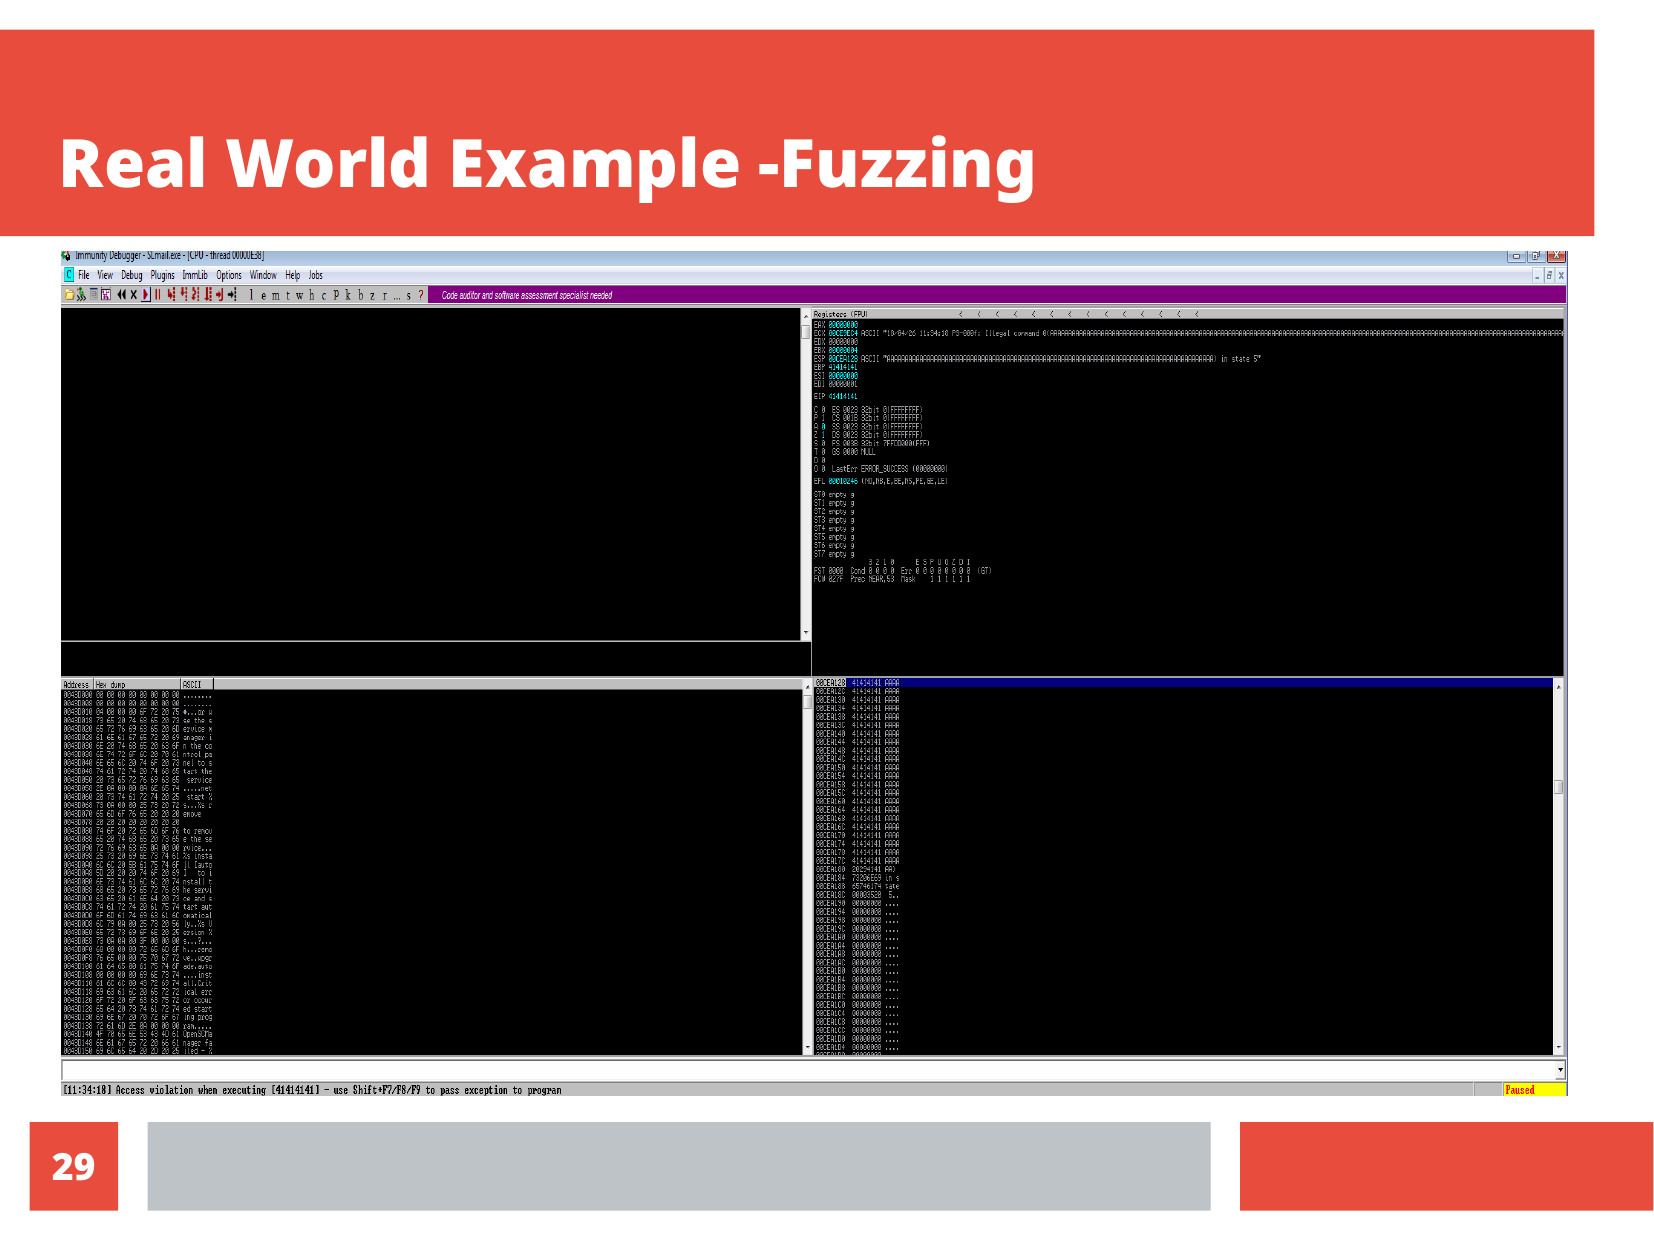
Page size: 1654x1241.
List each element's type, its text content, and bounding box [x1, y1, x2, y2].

picture [61, 251, 1568, 1096]
title Real World Example -Fuzzing [59, 59, 1595, 207]
